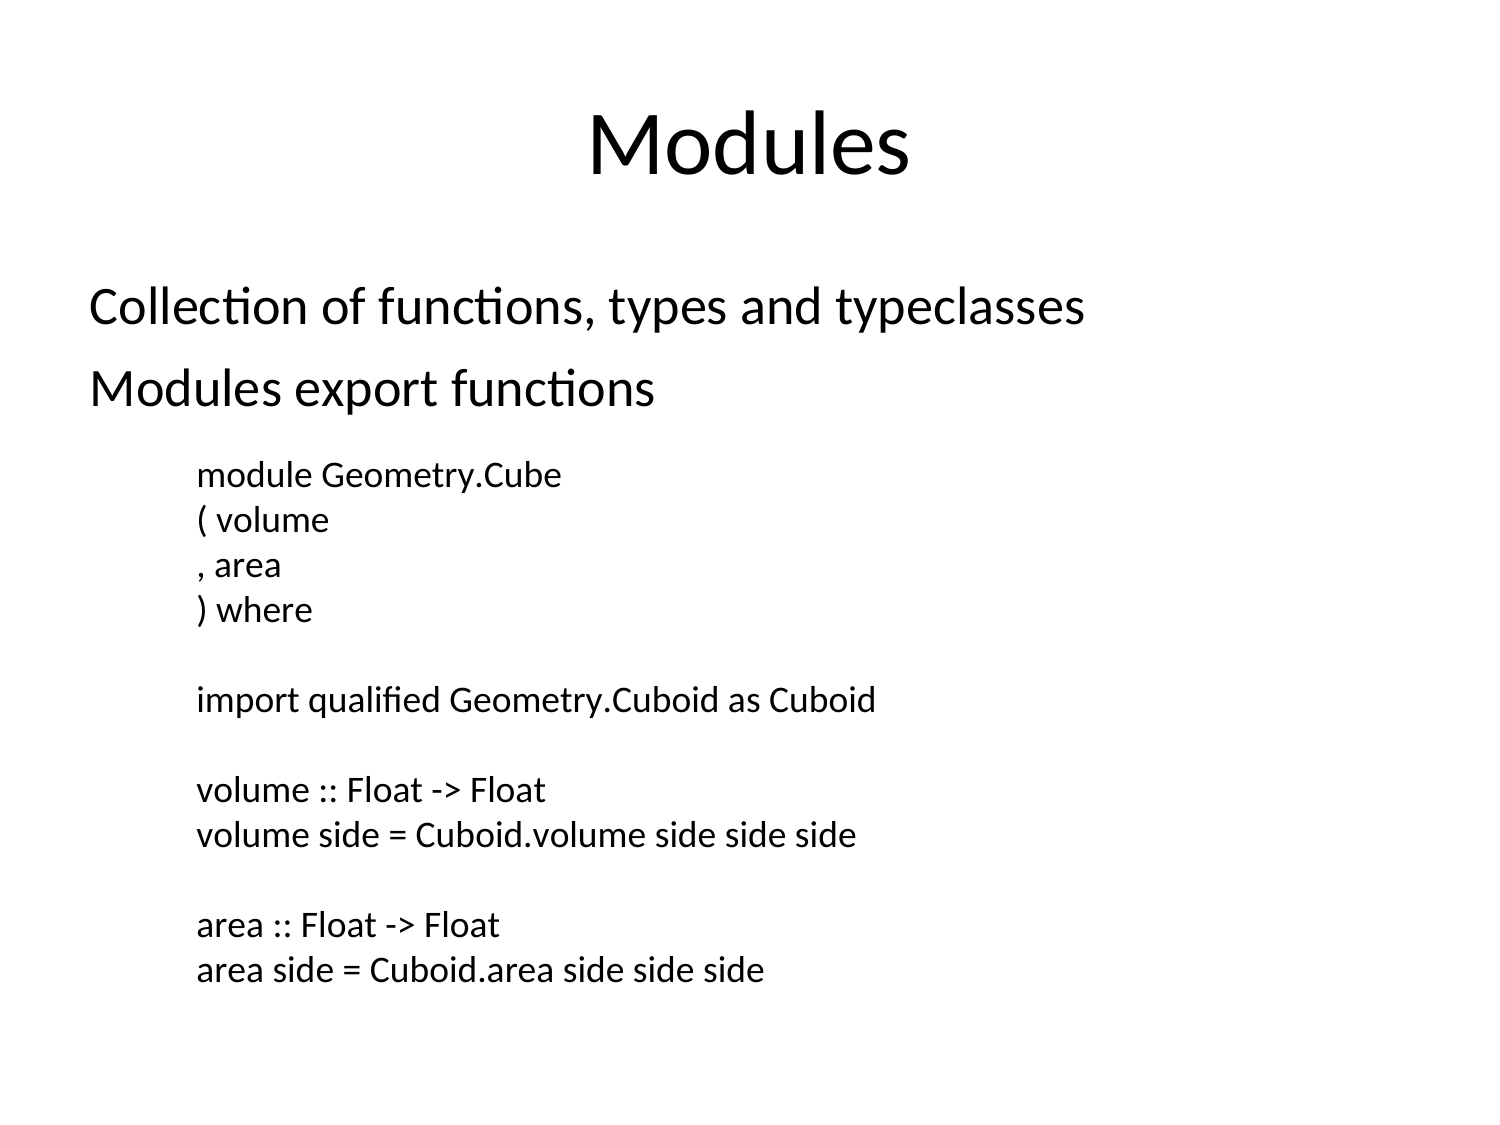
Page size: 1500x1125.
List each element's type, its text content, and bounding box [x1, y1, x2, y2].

title Modules [75, 37, 1424, 239]
text_box module Geometry.Cube ( volume , area ) where import qualified Geometry.Cuboid as Cuboid volume :: Float -> Float volume side = Cuboid.volume side side side area :: Float -> Float area side = Cuboid.area side side side [147, 442, 1300, 998]
list Collection of functions, types and typeclasses Modules export functions [75, 262, 1424, 1020]
